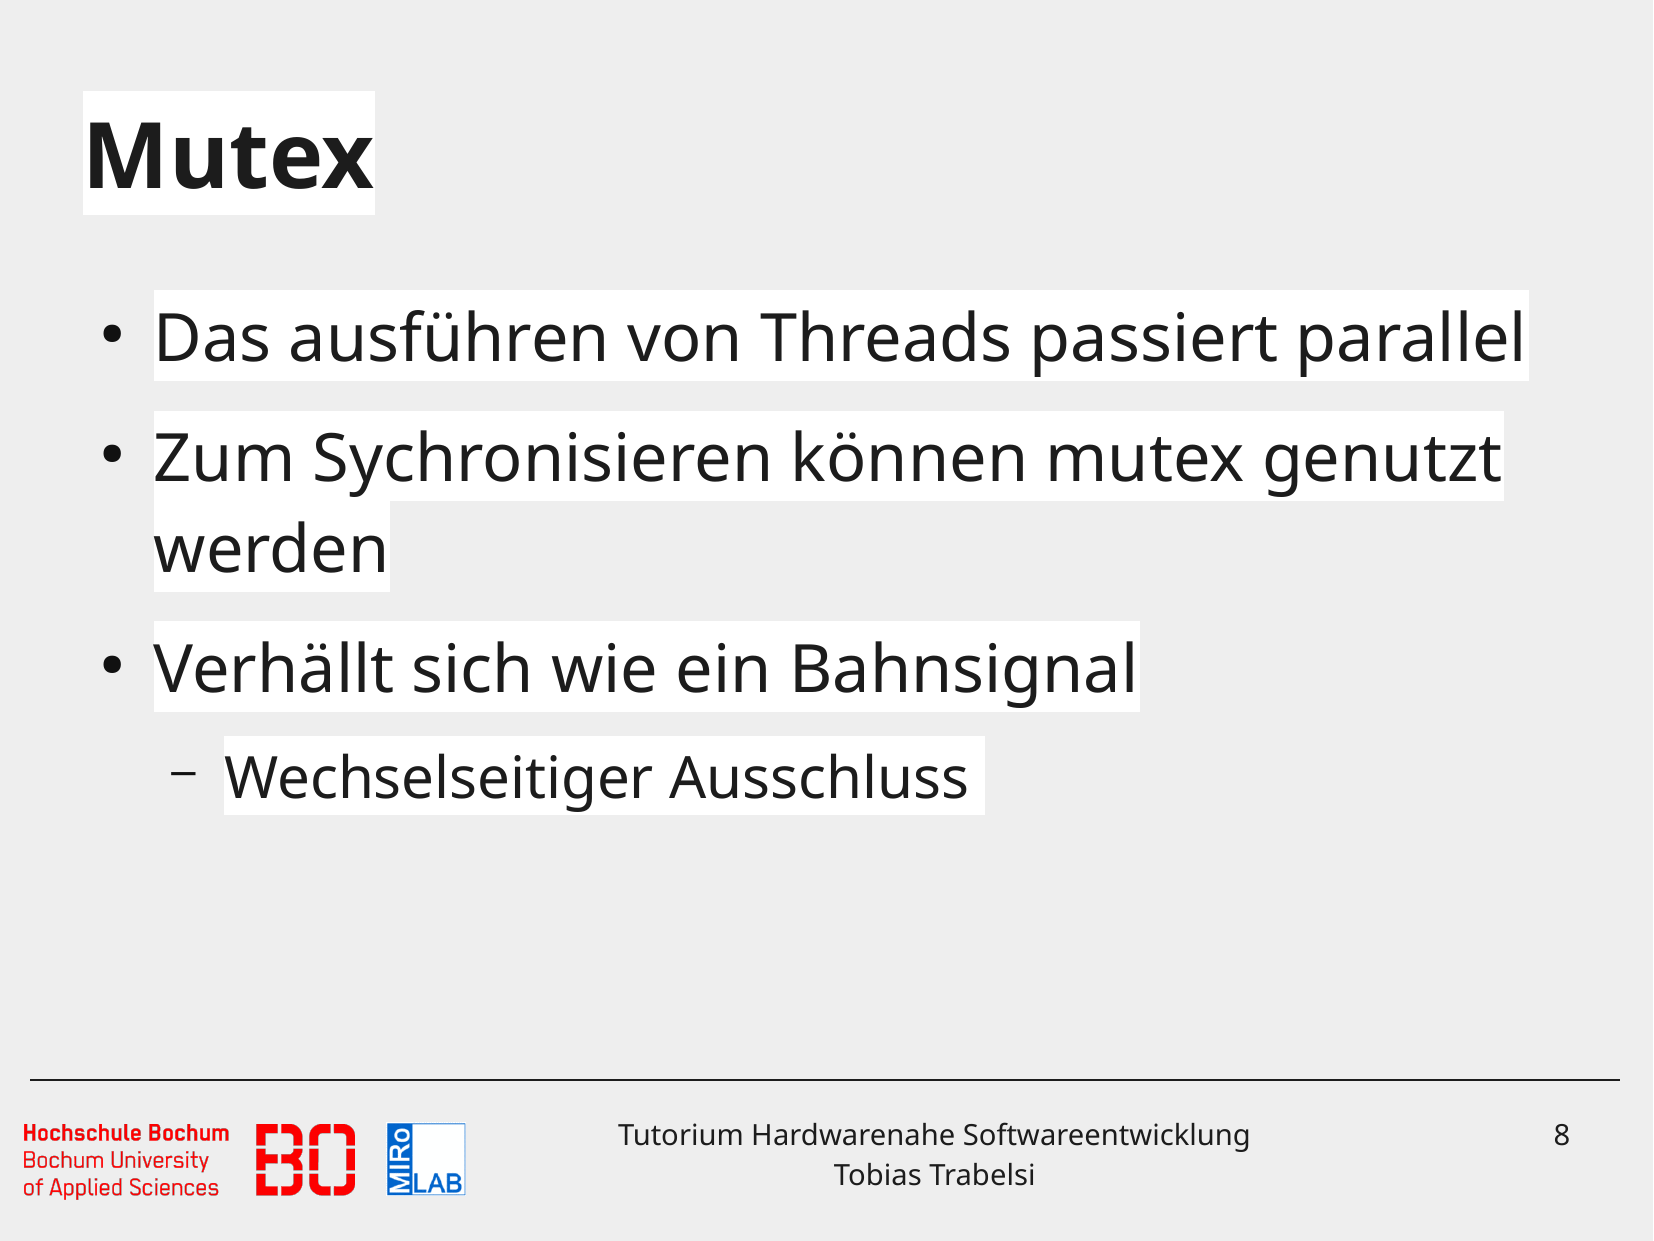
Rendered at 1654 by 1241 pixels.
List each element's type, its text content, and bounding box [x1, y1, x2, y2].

title Mutex [82, 49, 1561, 257]
picture [386, 1122, 466, 1196]
list Das ausführen von Threads passiert parallel Zum Sychronisieren können mutex genutzt werden Verhällt sich wie ein Bahnsignal Wechselseitiger Ausschluss [82, 290, 1571, 1010]
picture [24, 1124, 355, 1200]
